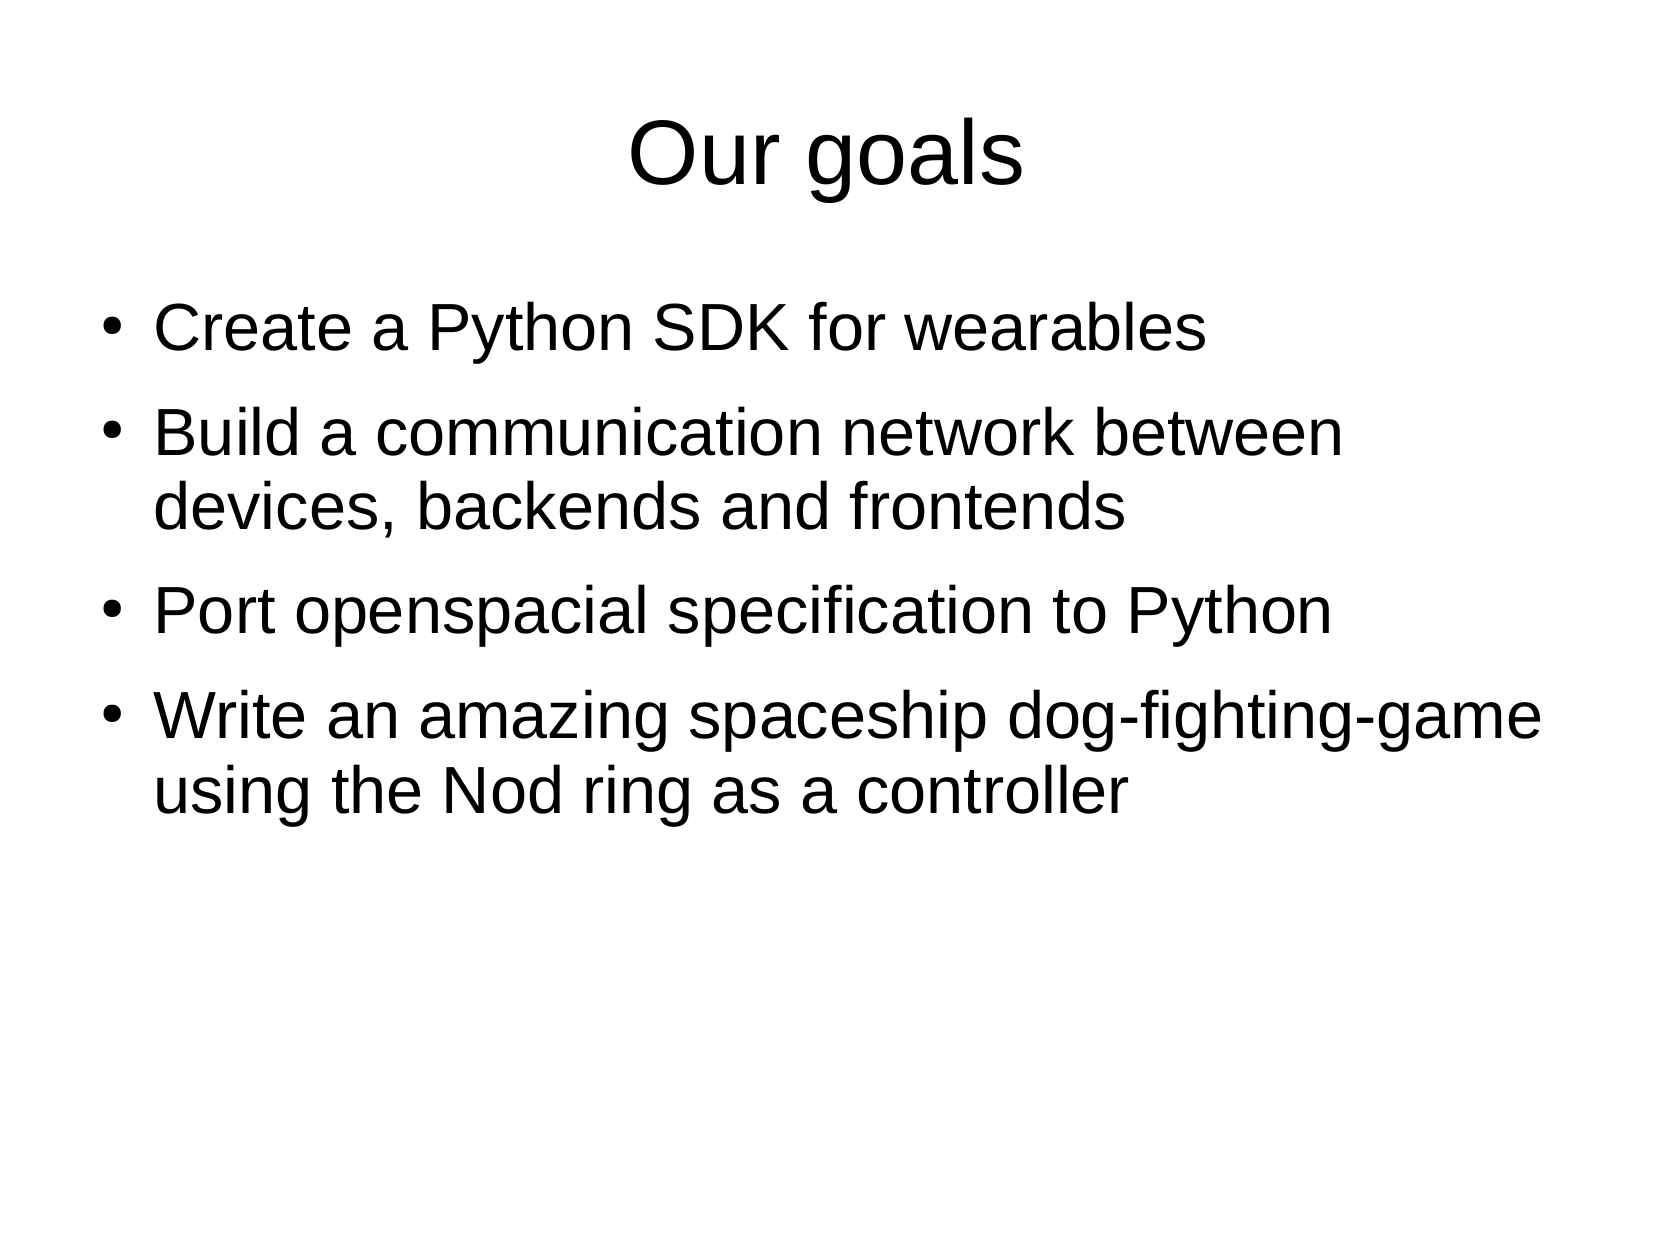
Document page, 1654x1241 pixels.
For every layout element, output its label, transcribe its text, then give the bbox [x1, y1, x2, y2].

title Our goals [82, 49, 1571, 257]
list Create a Python SDK for wearables Build a communication network between devices, backends and frontends Port openspacial specification to Python Write an amazing spaceship dog-fighting-game using the Nod ring as a controller [82, 290, 1571, 1010]
